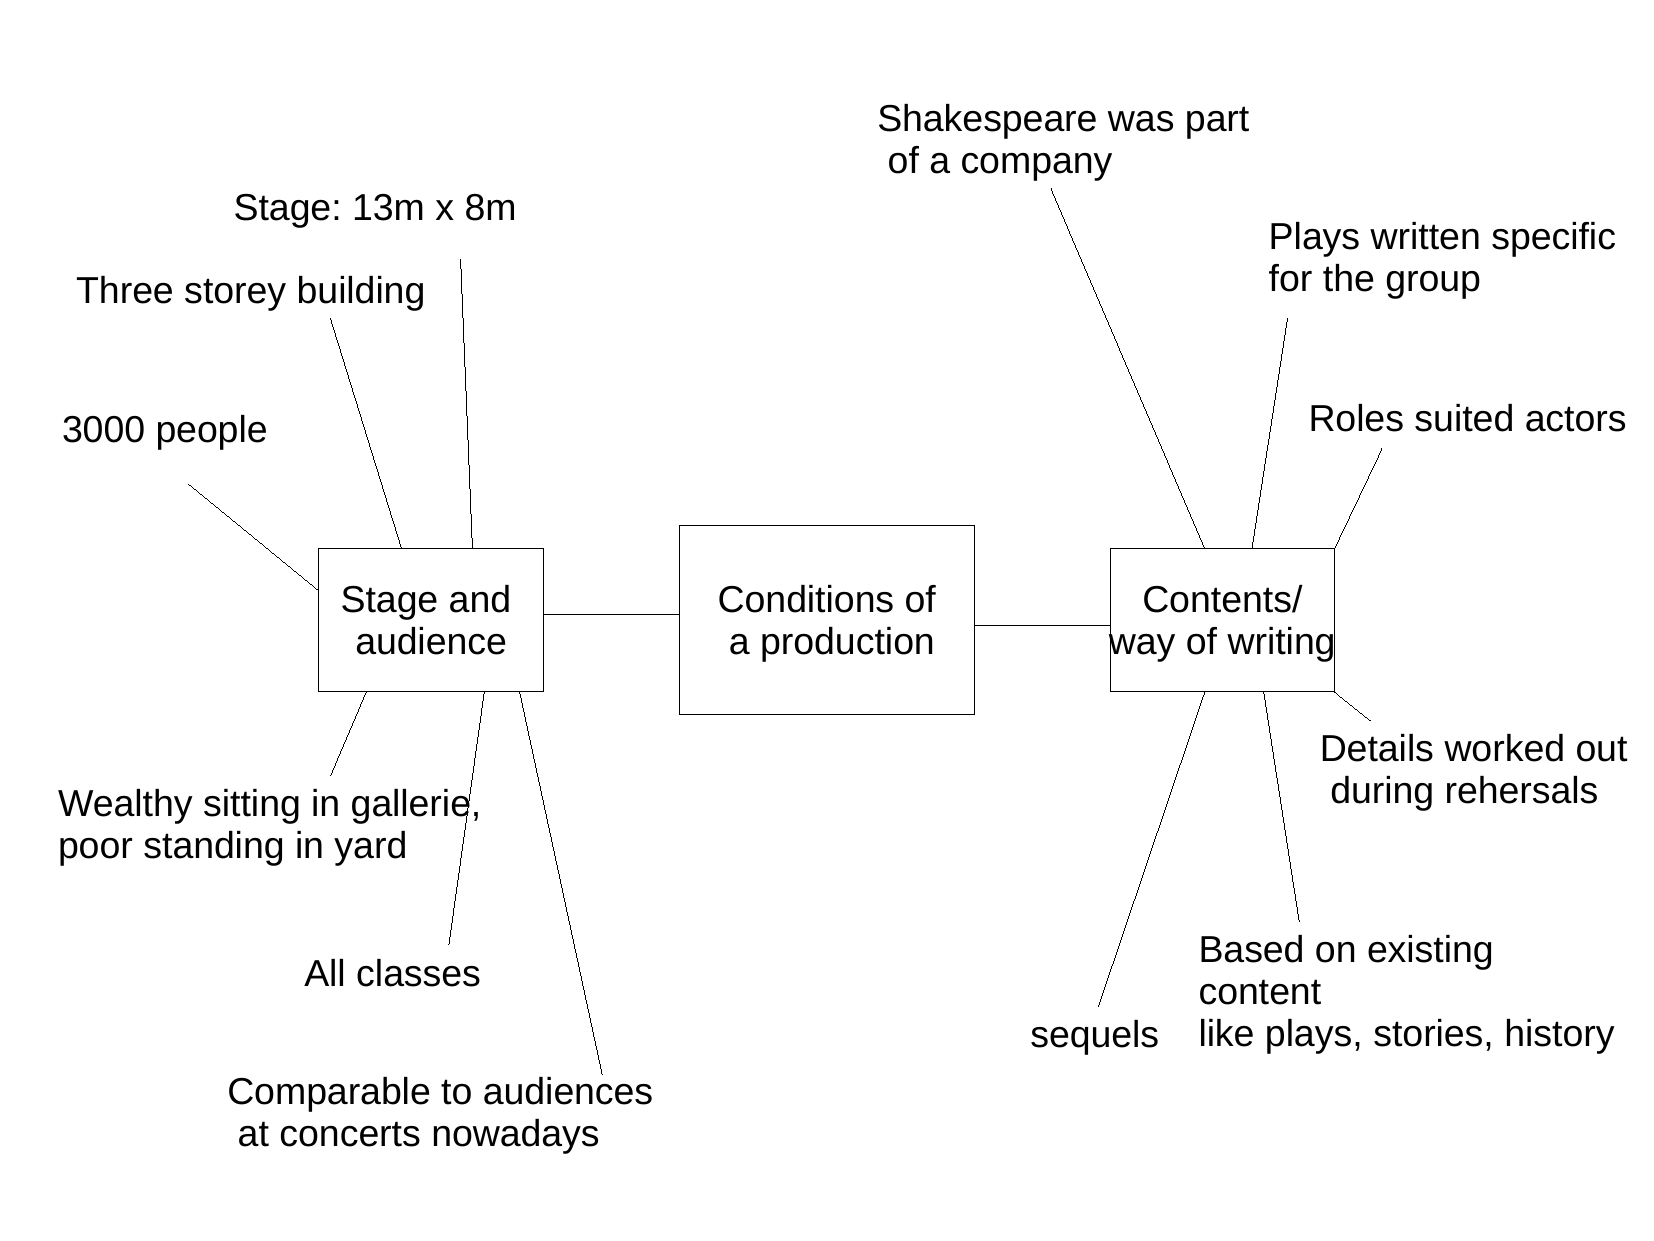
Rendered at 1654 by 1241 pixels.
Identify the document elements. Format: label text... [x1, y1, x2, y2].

text_box Based on existing content like plays, stories, history [1183, 921, 1642, 1021]
text_box Details worked out during rehersals [1305, 720, 1642, 820]
text_box Stage: 13m x 8m [218, 179, 532, 237]
text_box Stage and audience [318, 548, 544, 692]
text_box 3000 people [47, 401, 283, 459]
text_box Roles suited actors [1293, 389, 1642, 485]
text_box Contents/ way of writing [1110, 548, 1335, 692]
text_box Plays written specific for the group [1254, 208, 1630, 308]
text_box Three storey building [61, 262, 440, 319]
text_box sequels [1015, 1006, 1175, 1063]
text_box Shakespeare was part of a company [862, 90, 1264, 189]
text_box All classes [289, 944, 497, 1002]
text_box Comparable to audiences at concerts nowadays [212, 1062, 679, 1162]
text_box Conditions of a production [679, 525, 975, 715]
text_box Wealthy sitting in gallerie, poor standing in yard [43, 775, 497, 875]
